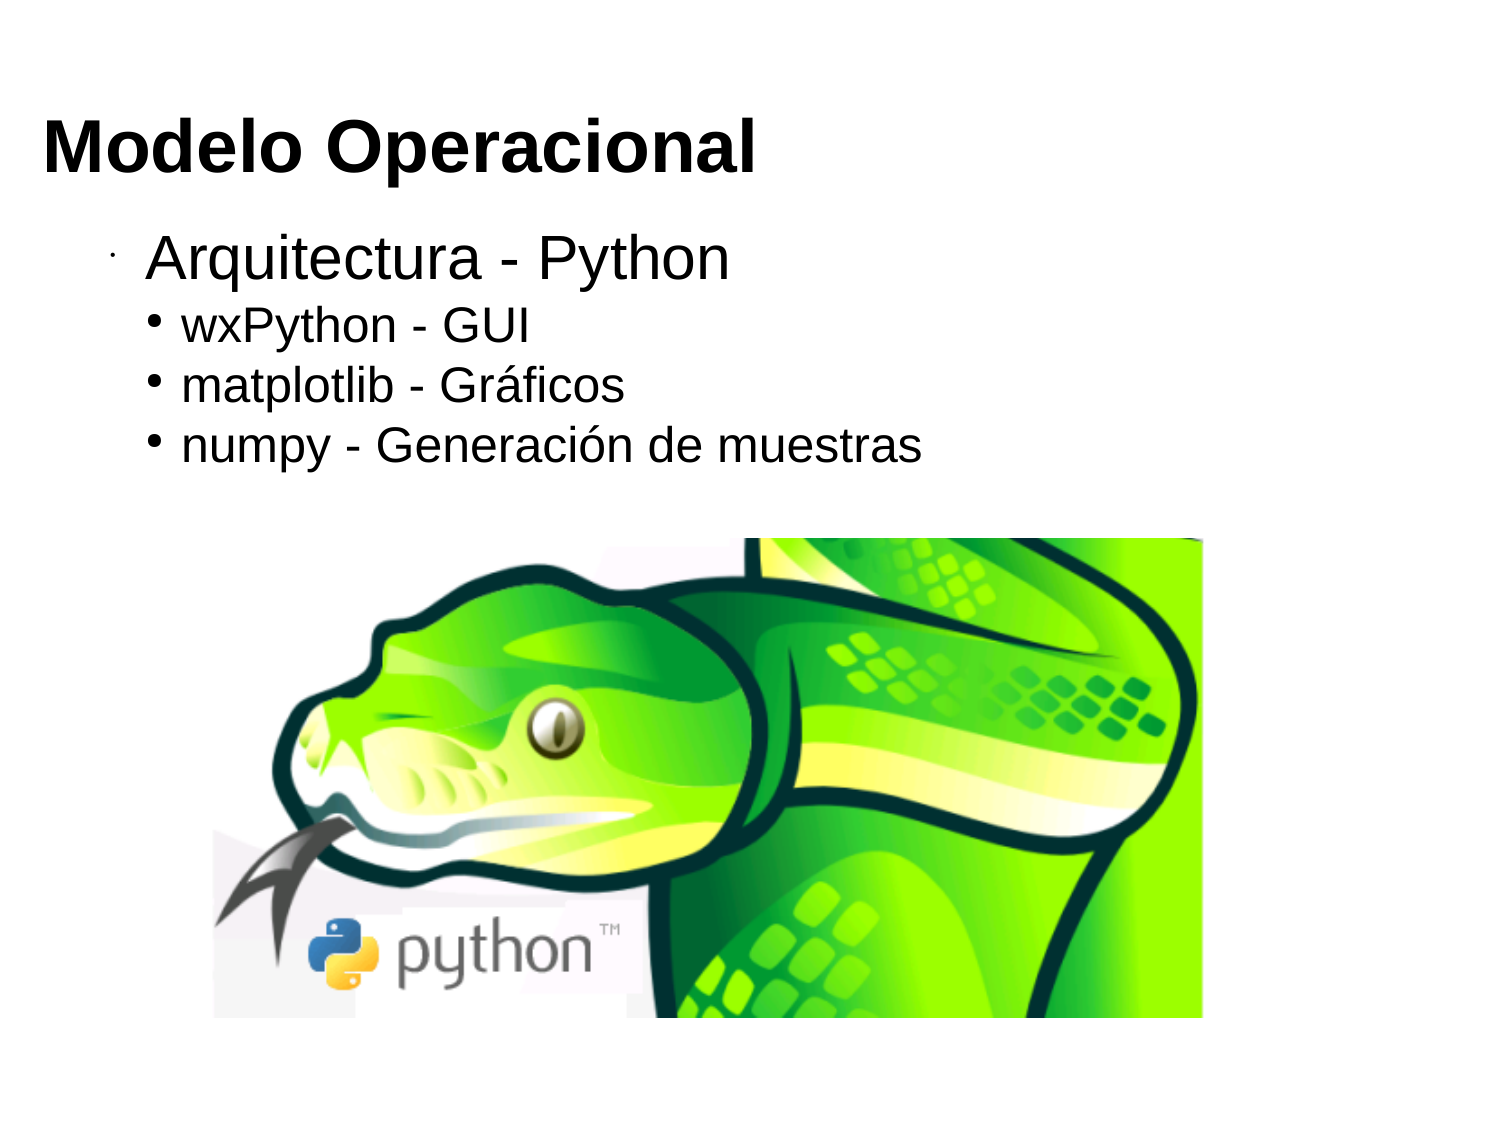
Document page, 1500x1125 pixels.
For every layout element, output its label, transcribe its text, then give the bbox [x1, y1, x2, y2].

text_box Modelo Operacional [27, 14, 1378, 203]
text_box Arquitectura - Python wxPython - GUI matplotlib - Gráficos numpy - Generación de muestras [95, 202, 1446, 1018]
text_box [202, 538, 1204, 1018]
